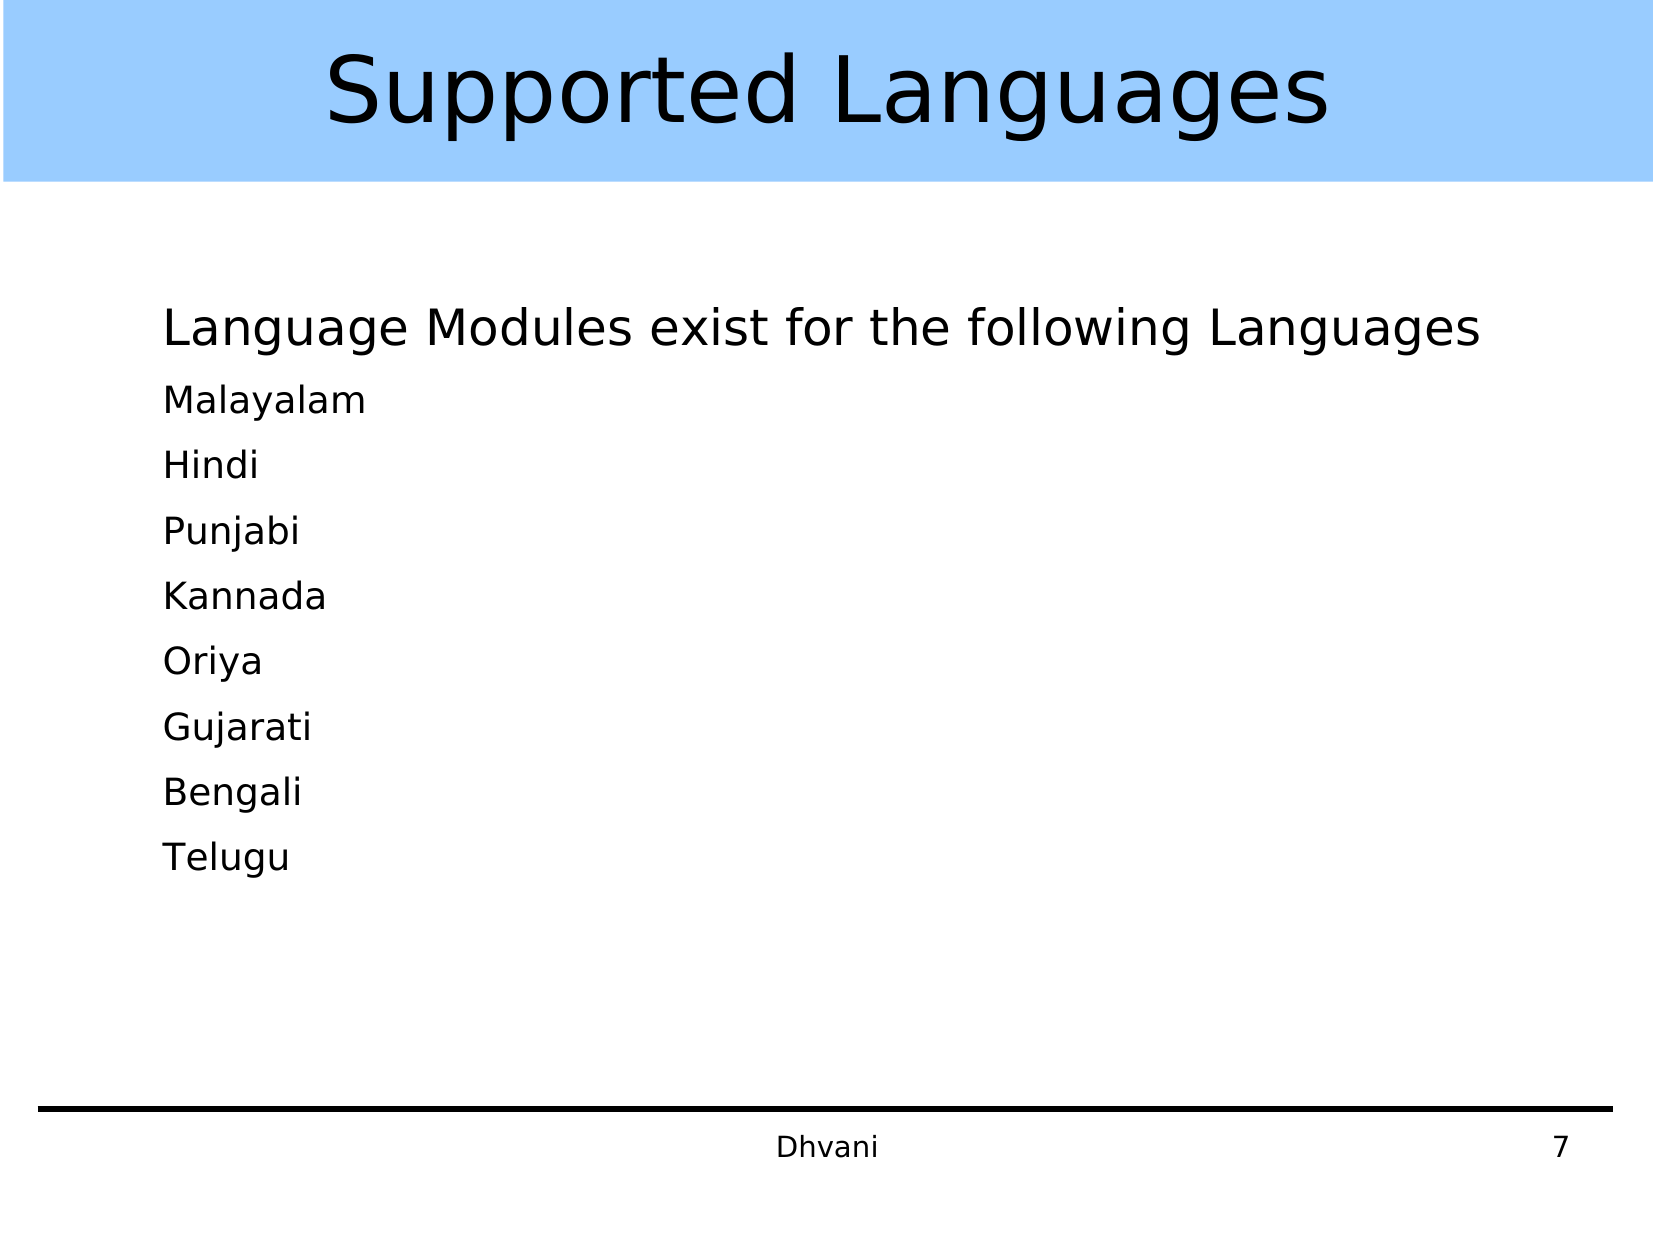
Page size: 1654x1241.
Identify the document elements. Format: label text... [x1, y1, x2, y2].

title Supported Languages [3, 0, 1653, 182]
text_box Language Modules exist for the following Languages Malayalam Hindi Punjabi Kannada Oriya Gujarati Bengali Telugu [112, 262, 1576, 858]
